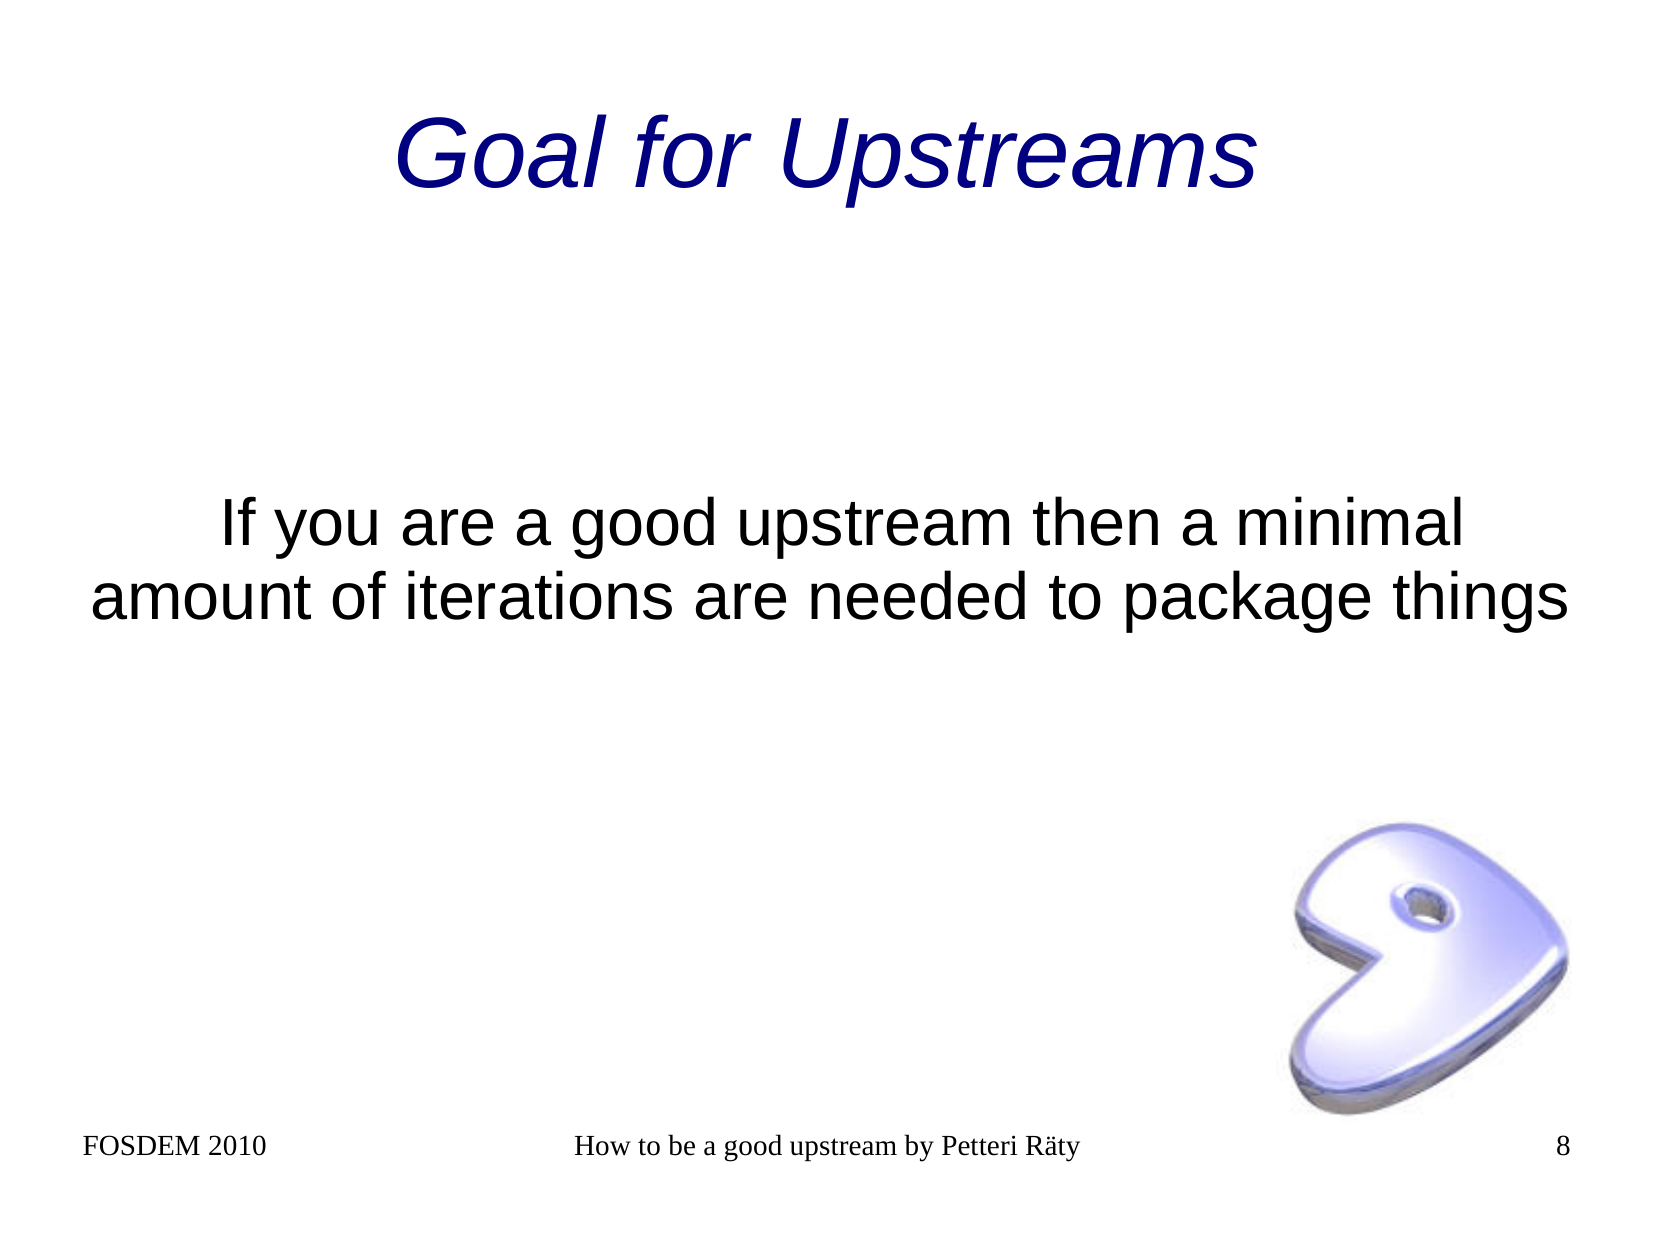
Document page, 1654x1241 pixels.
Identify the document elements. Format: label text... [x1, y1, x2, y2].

title Goal for Upstreams [82, 49, 1571, 257]
subtitle If you are a good upstream then a minimal amount of iterations are needed to package things [86, 150, 1576, 969]
picture [1275, 969, 1576, 1125]
